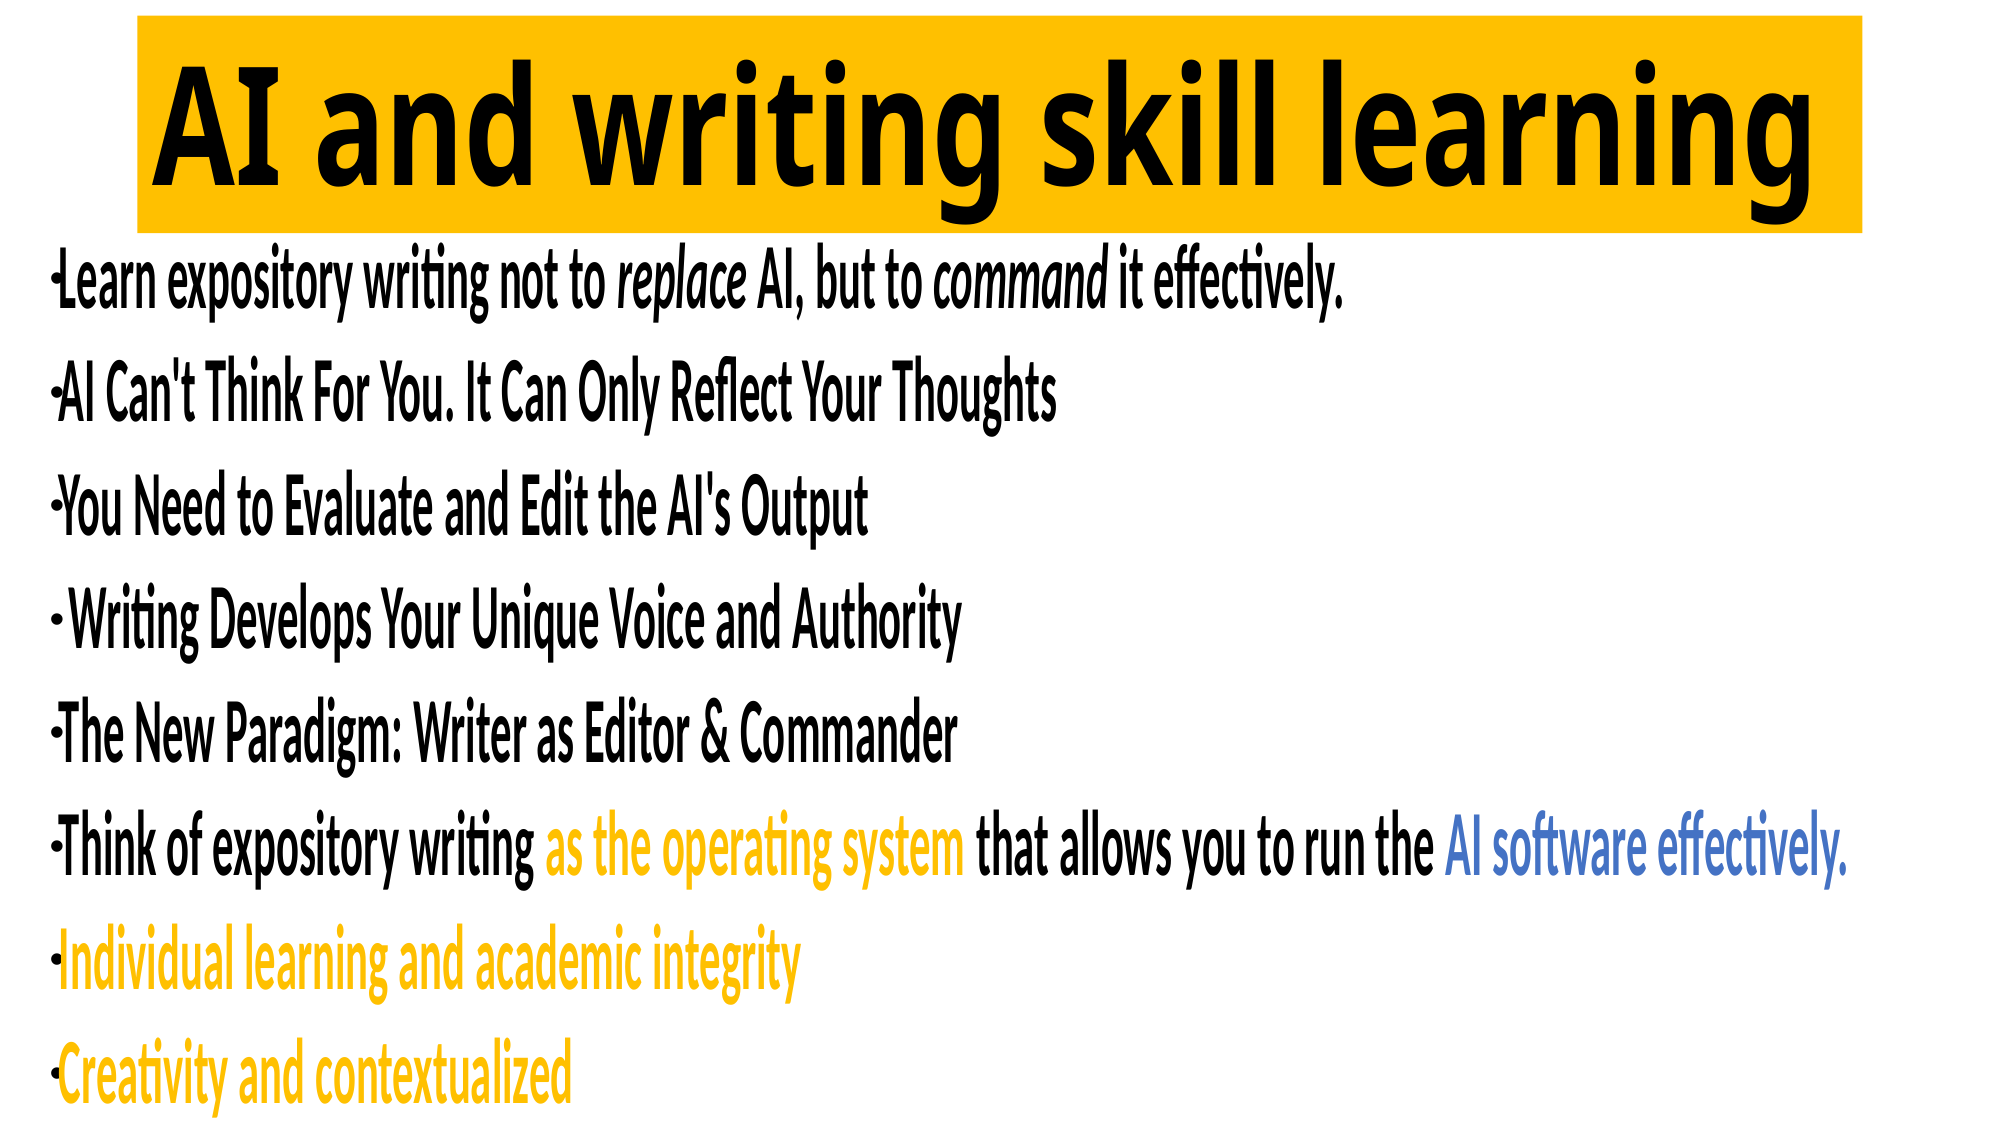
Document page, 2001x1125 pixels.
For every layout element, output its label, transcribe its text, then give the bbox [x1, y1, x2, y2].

title AI and writing skill learning [137, 15, 1863, 233]
list Learn expository writing not to replace AI, but to command it effectively. AI Can't Think For You. It Can Only Reflect Your Thoughts You Need to Evaluate and Edit the AI's Output Writing Develops Your Unique Voice and Authority The New Paradigm: Writer as Editor & Commander Think of expository writing as the operating system that allows you to run the AI software effectively. Individual learning and academic integrity Creativity and contextualized [34, 233, 1863, 1125]
